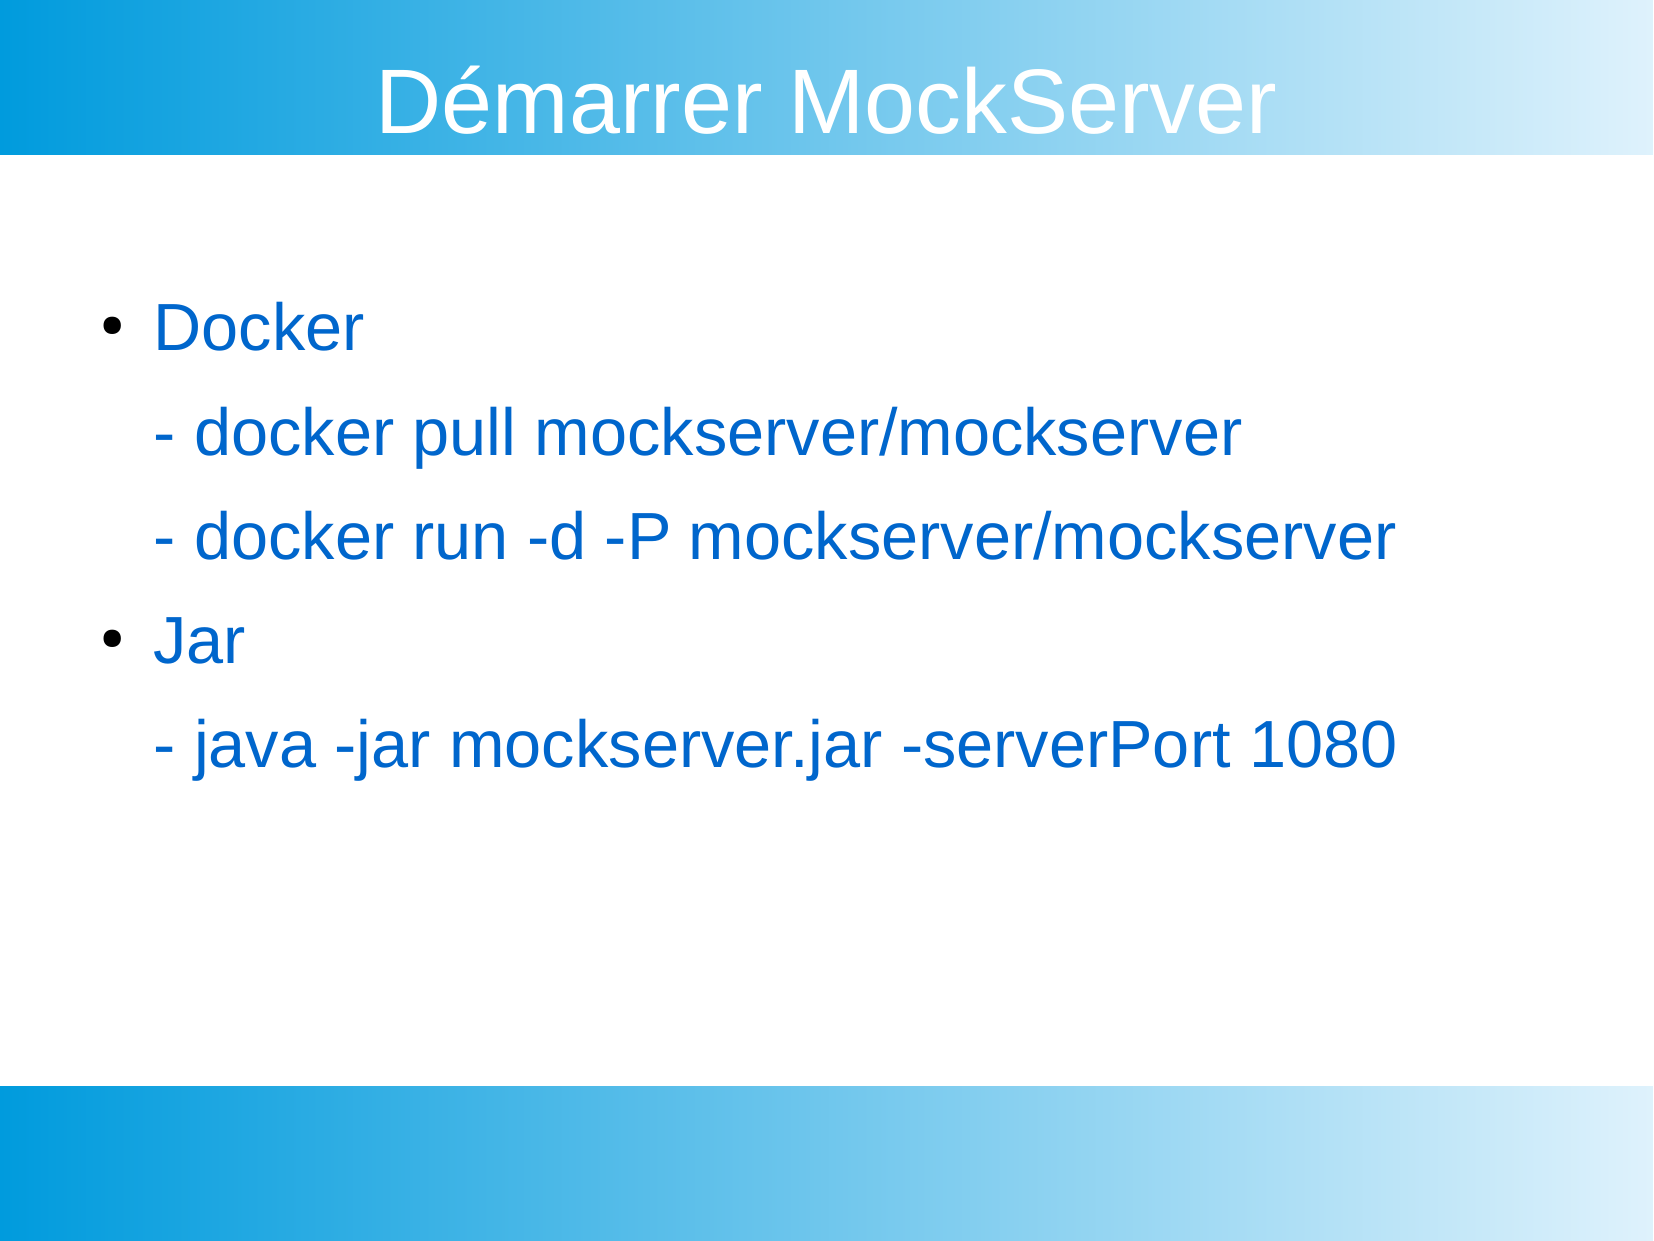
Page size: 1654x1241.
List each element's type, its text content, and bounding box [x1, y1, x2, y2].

title Démarrer MockServer [82, 49, 1571, 155]
list Docker - docker pull mockserver/mockserver - docker run -d -P mockserver/mockserver Jar - java -jar mockserver.jar -serverPort 1080 [82, 290, 1571, 1010]
